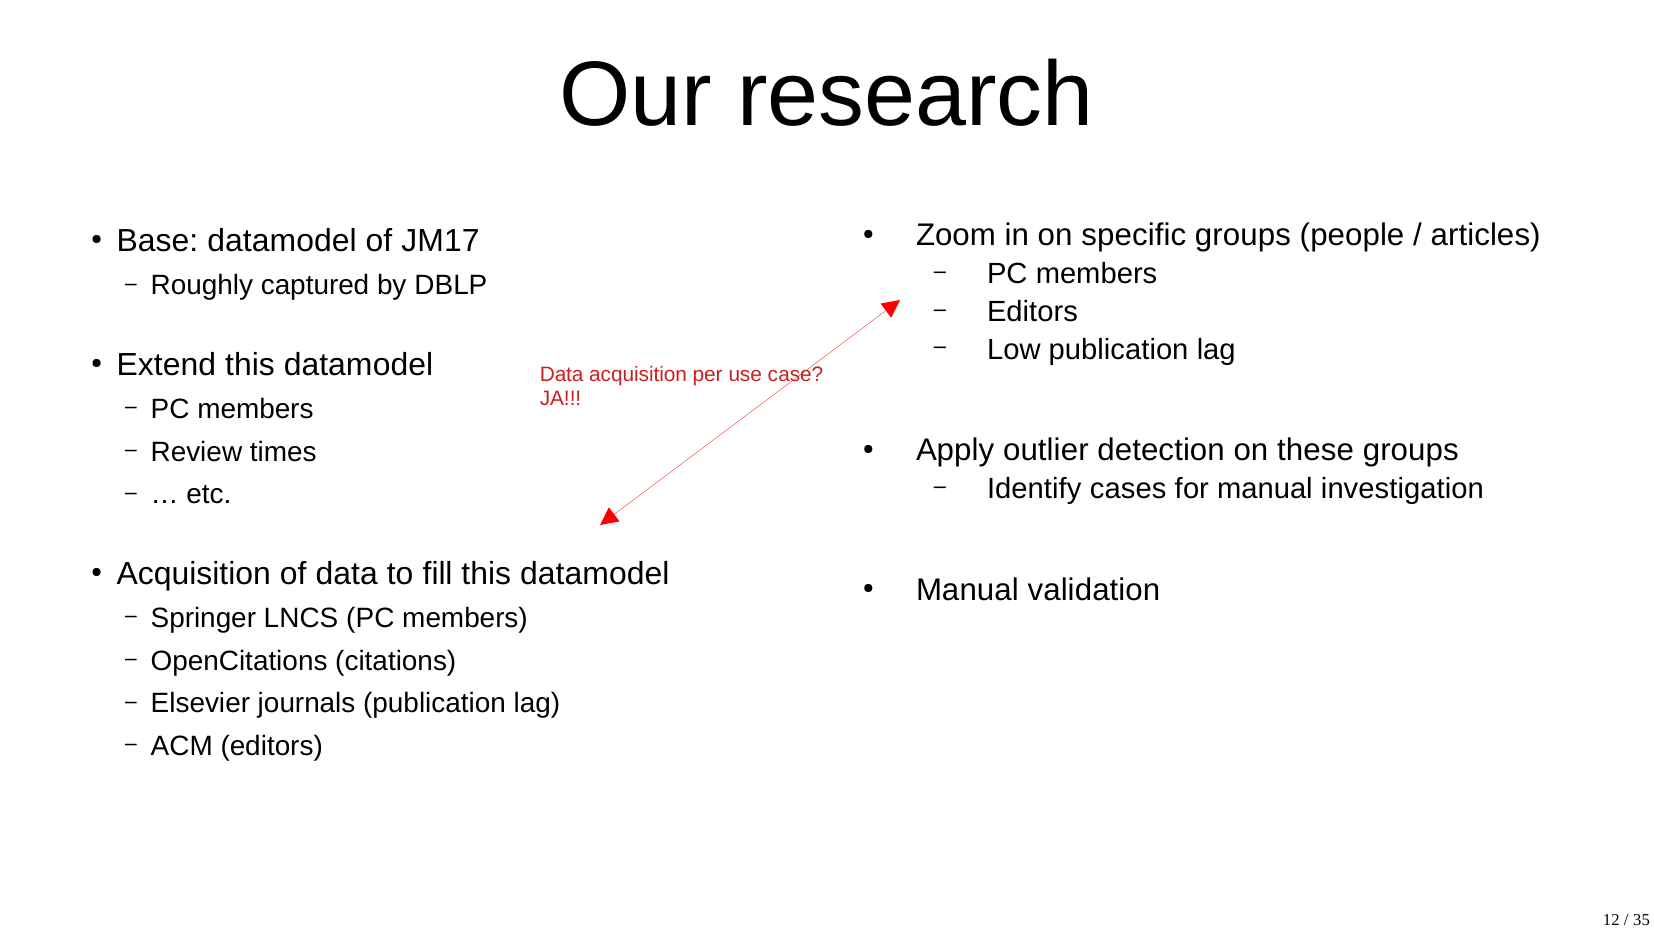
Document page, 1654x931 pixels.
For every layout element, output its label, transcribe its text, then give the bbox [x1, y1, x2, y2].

title Our research [82, 37, 1571, 151]
list Zoom in on specific groups (people / articles) PC members Editors Low publication lag Apply outlier detection on these groups Identify cases for manual investigation Manual validation [845, 217, 1572, 826]
list Base: datamodel of JM17 Roughly captured by DBLP Extend this datamodel PC members Review times … etc. Acquisition of data to fill this datamodel Springer LNCS (PC members) OpenCitations (citations) Elsevier journals (publication lag) ACM (editors) [82, 222, 809, 762]
text_box Data acquisition per use case? JA!!! [525, 355, 839, 418]
